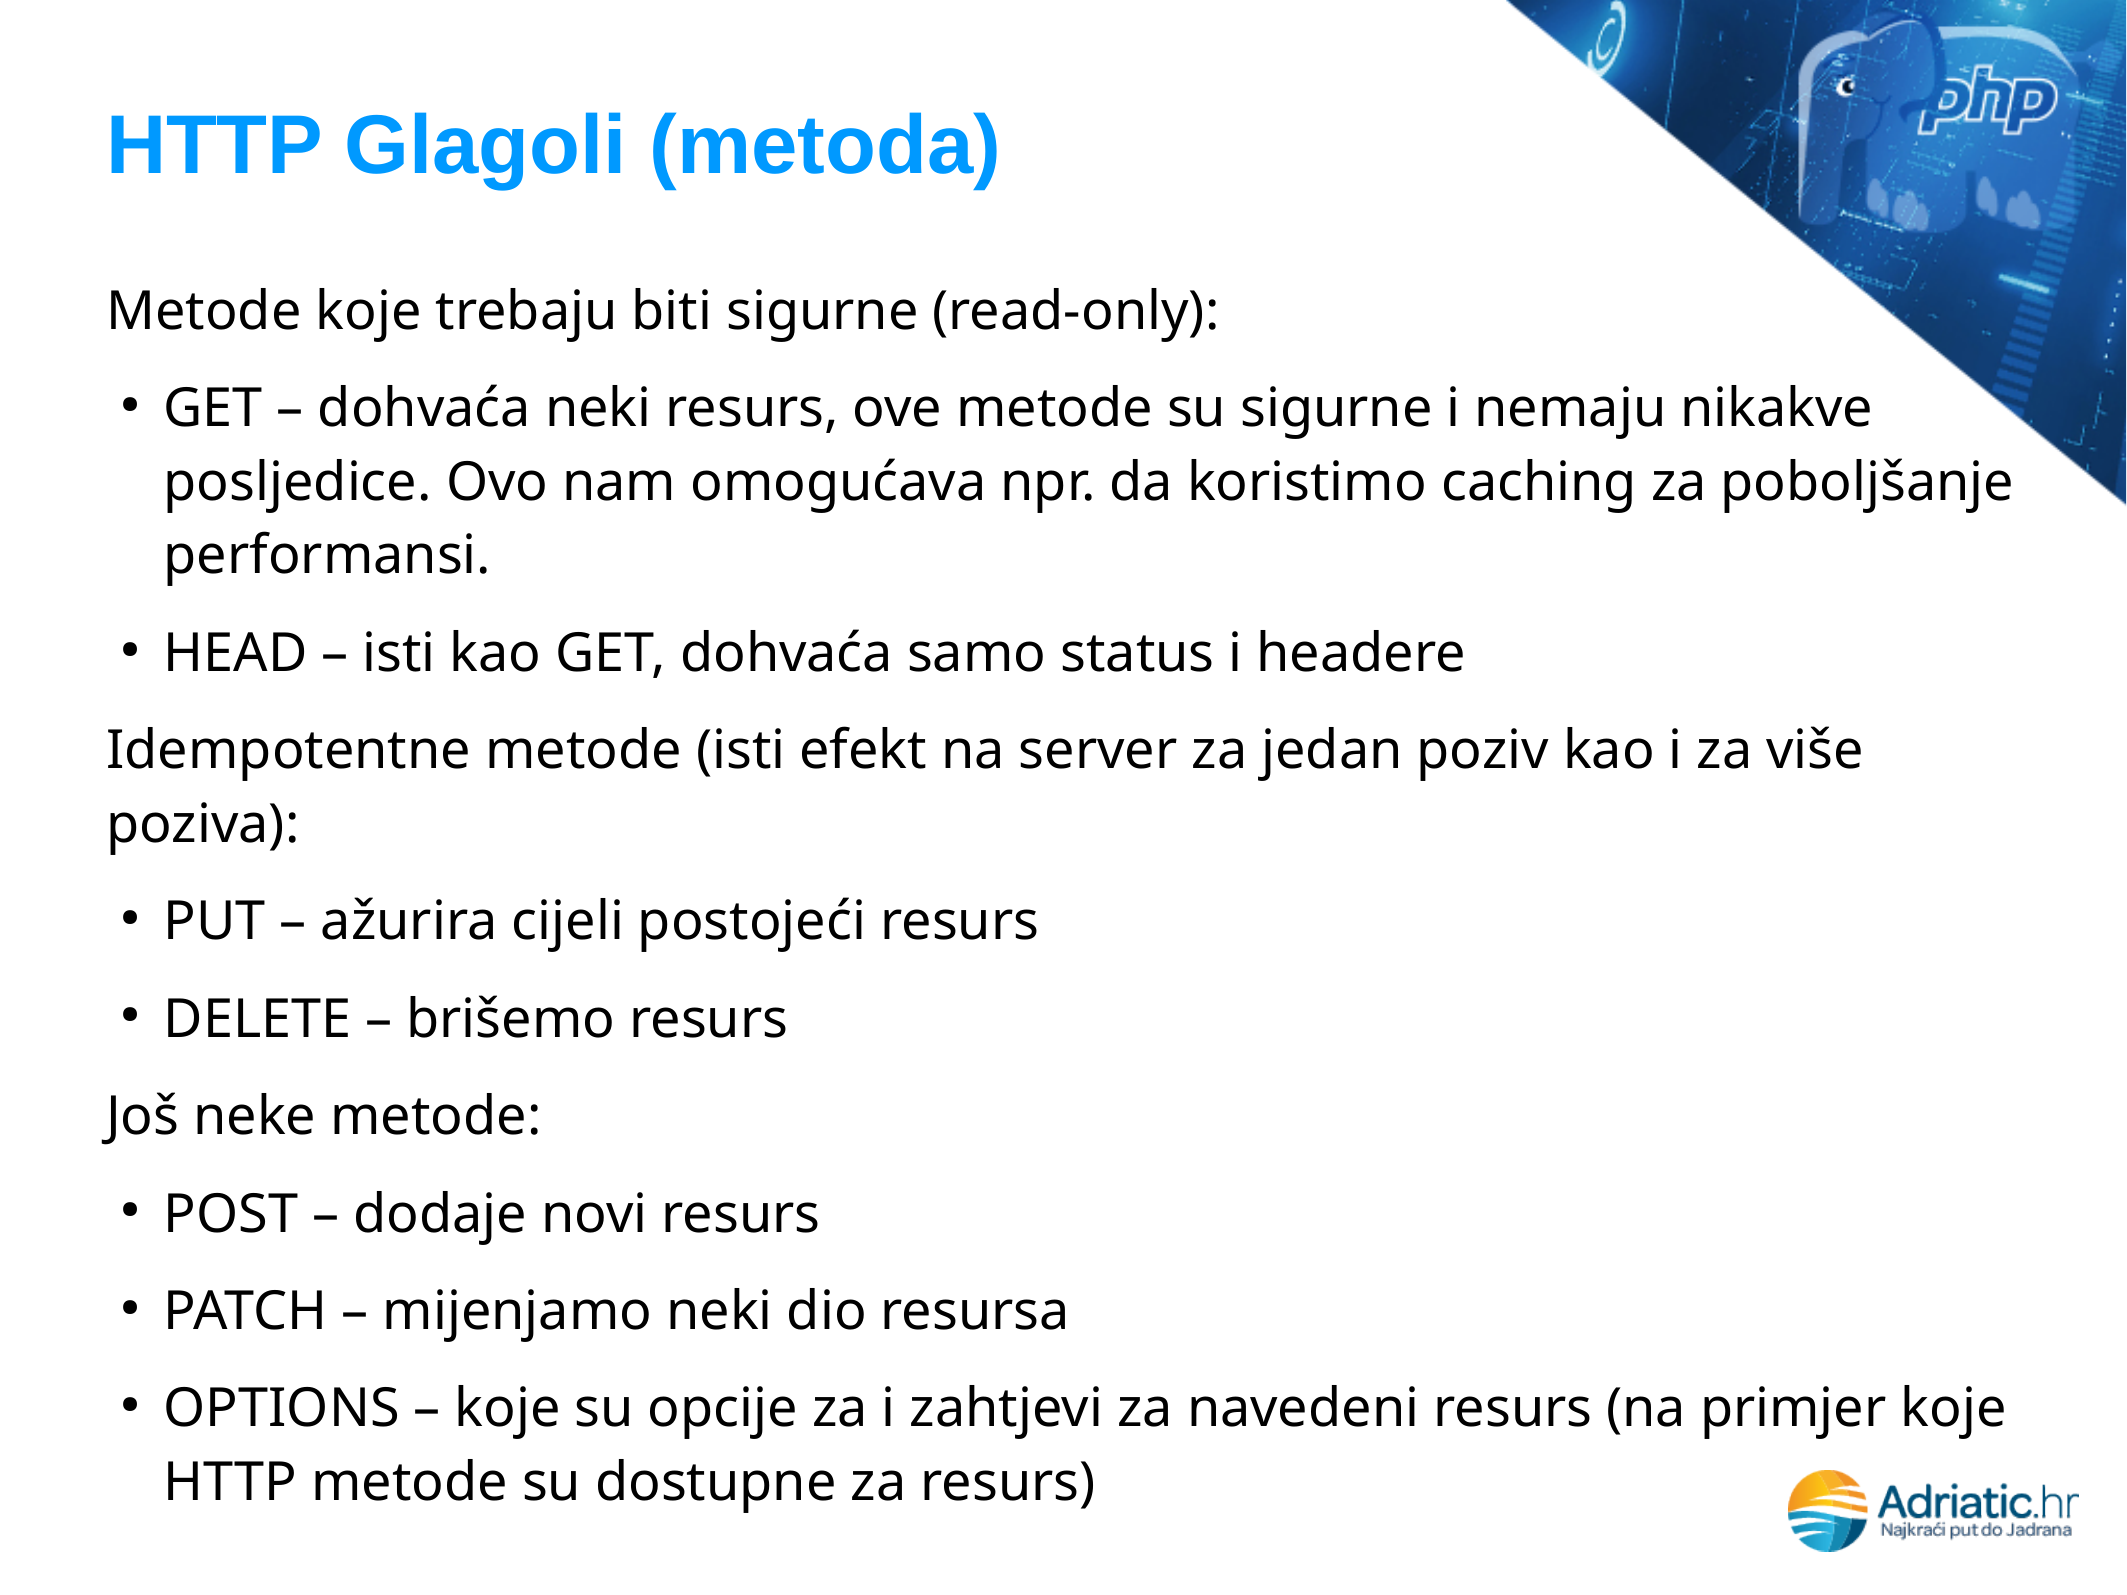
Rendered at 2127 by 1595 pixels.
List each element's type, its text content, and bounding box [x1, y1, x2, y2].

picture [1505, 0, 2127, 625]
title HTTP Glagoli (metoda) [106, 70, 1630, 219]
list Metode koje trebaju biti sigurne (read-only): GET – dohvaća neki resurs, ove metode su sigurne i nemaju nikakve posljedice. Ovo nam omogućava npr. da koristimo caching za poboljšanje performansi. HEAD – isti kao GET, dohvaća samo status i headere Idempotentne metode (isti efekt na server za jedan poziv kao i za više poziva): PUT – ažurira cijeli postojeći resurs DELETE – brišemo resurs Još neke metode: POST – dodaje novi resurs PATCH – mijenjamo neki dio resursa OPTIONS – koje su opcije za i zahtjevi za navedeni resurs (na primjer koje HTTP metode su dostupne za resurs) [106, 271, 2020, 1524]
picture [1788, 1470, 2079, 1552]
